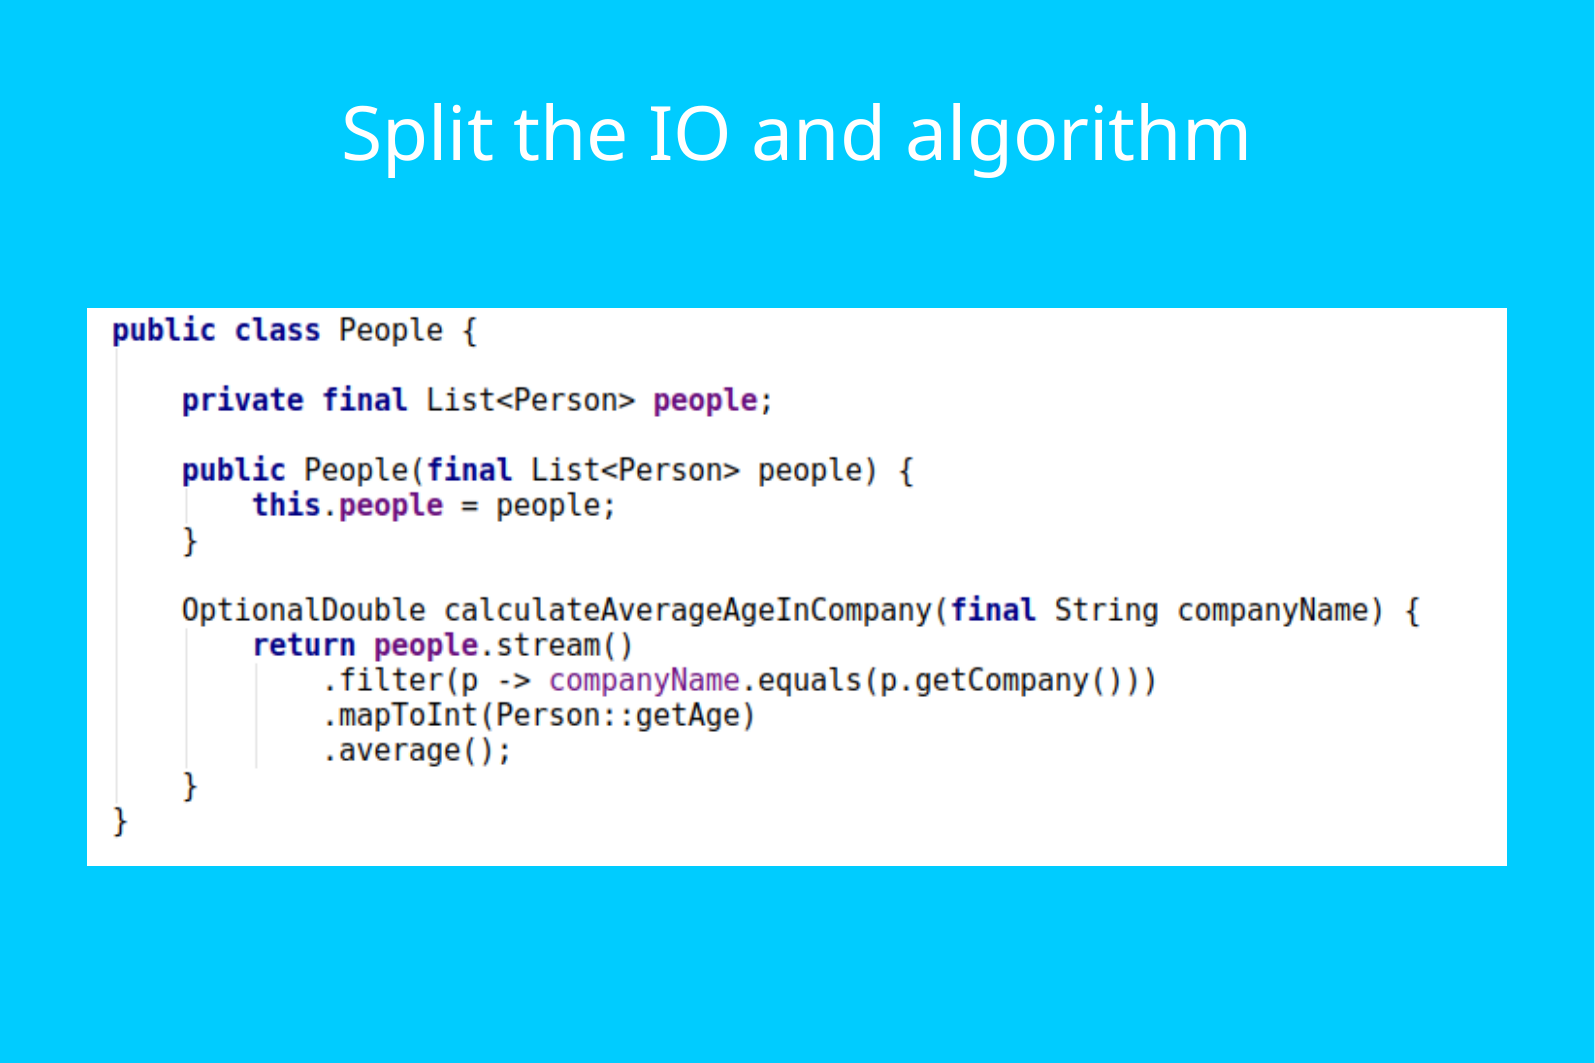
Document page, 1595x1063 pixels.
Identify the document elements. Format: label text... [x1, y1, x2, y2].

title Split the IO and algorithm [79, 42, 1515, 220]
picture [88, 309, 1506, 865]
